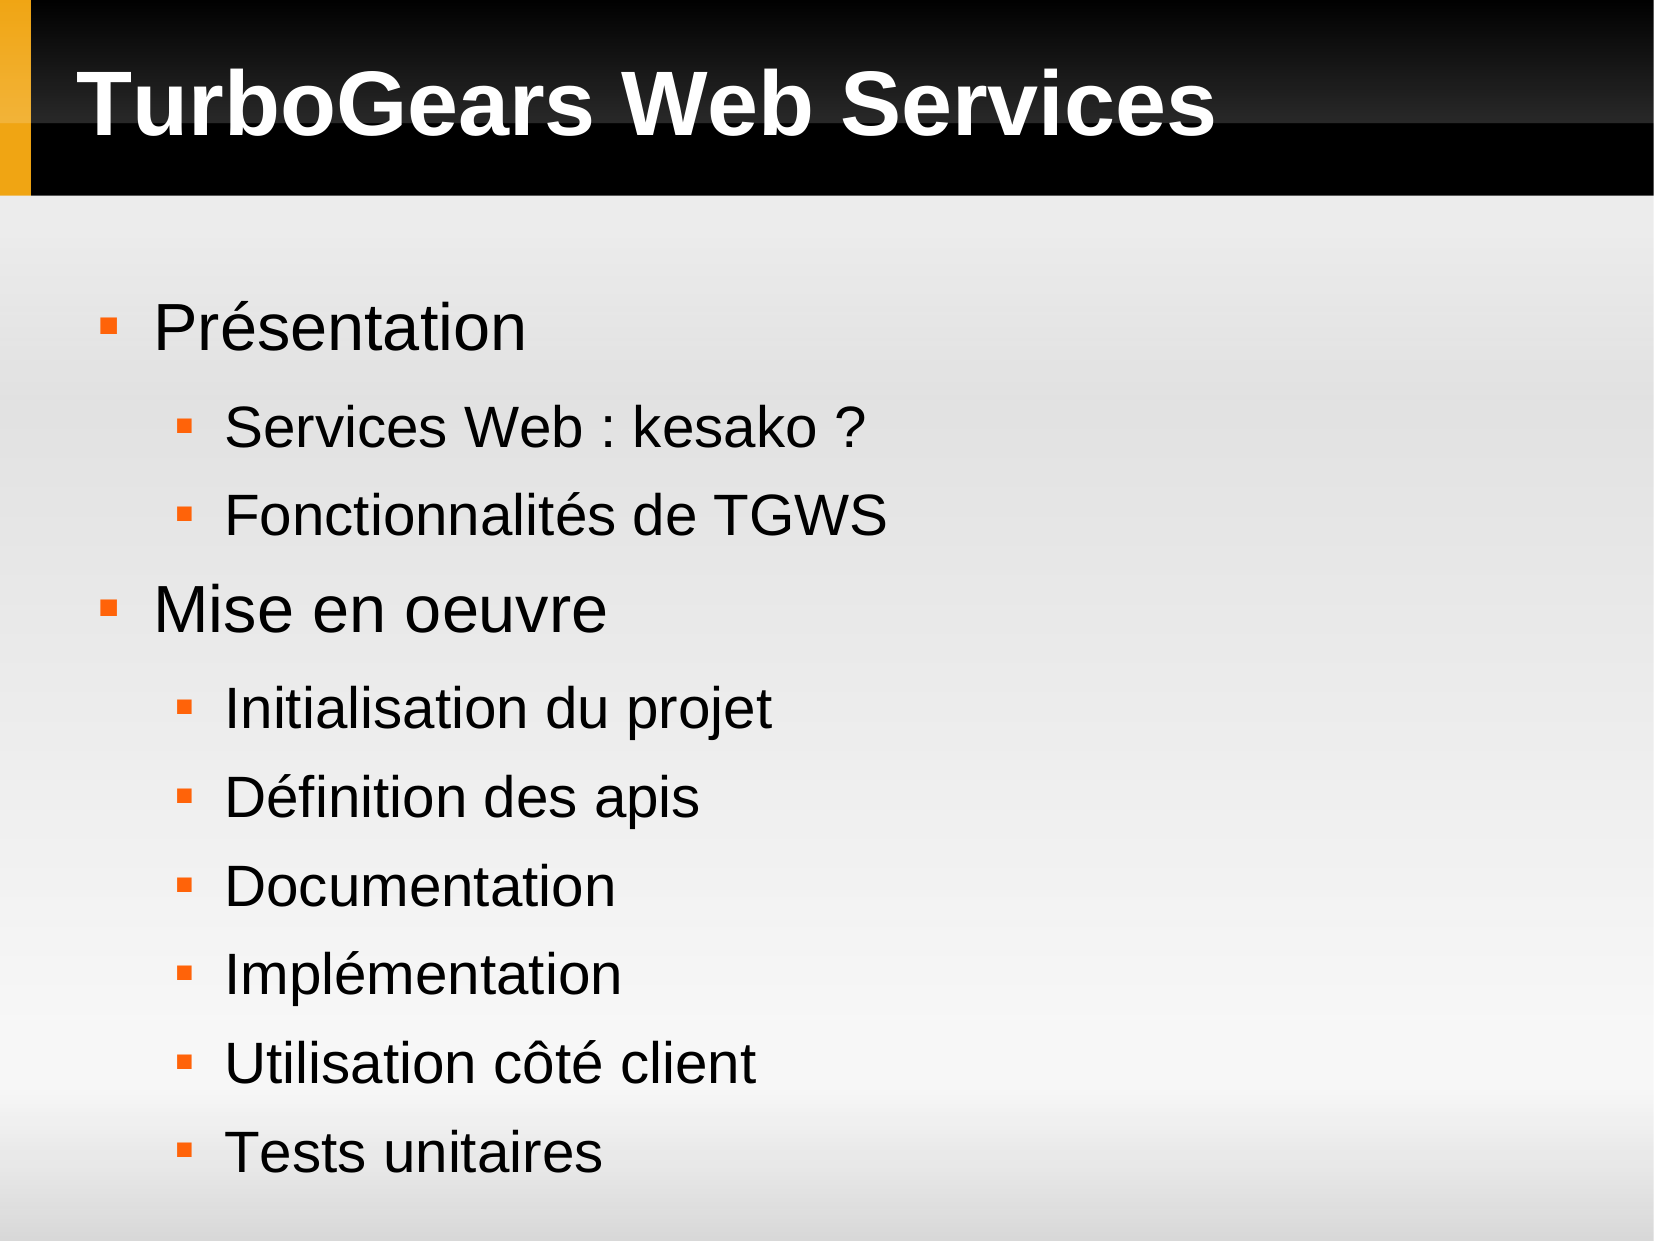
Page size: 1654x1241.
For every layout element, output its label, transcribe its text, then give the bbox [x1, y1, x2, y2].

list Présentation Services Web : kesako ? Fonctionnalités de TGWS Mise en oeuvre Initialisation du projet Définition des apis Documentation Implémentation Utilisation côté client Tests unitaires [82, 290, 1571, 1185]
picture [0, 0, 1654, 1241]
title TurboGears Web Services [76, 0, 1565, 208]
